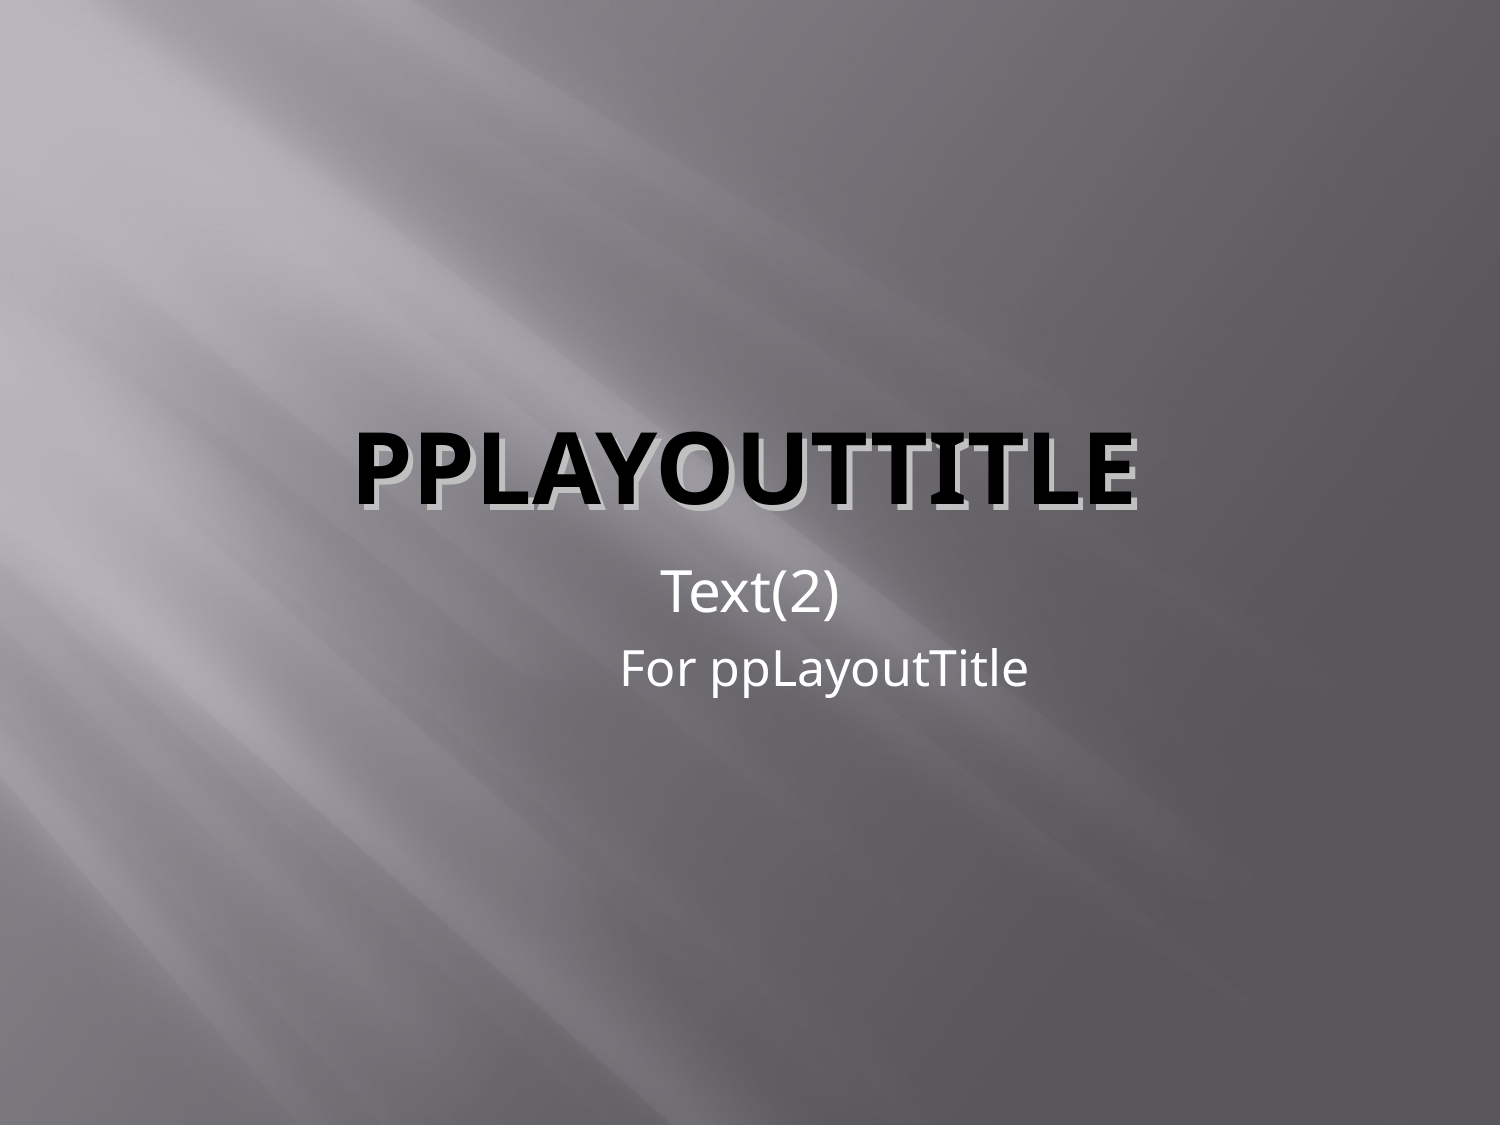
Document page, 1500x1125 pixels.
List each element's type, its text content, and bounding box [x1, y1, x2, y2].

title ppLayoutTitle [69, 224, 1420, 526]
subtitle Text(2) For ppLayoutTitle [225, 546, 1276, 835]
